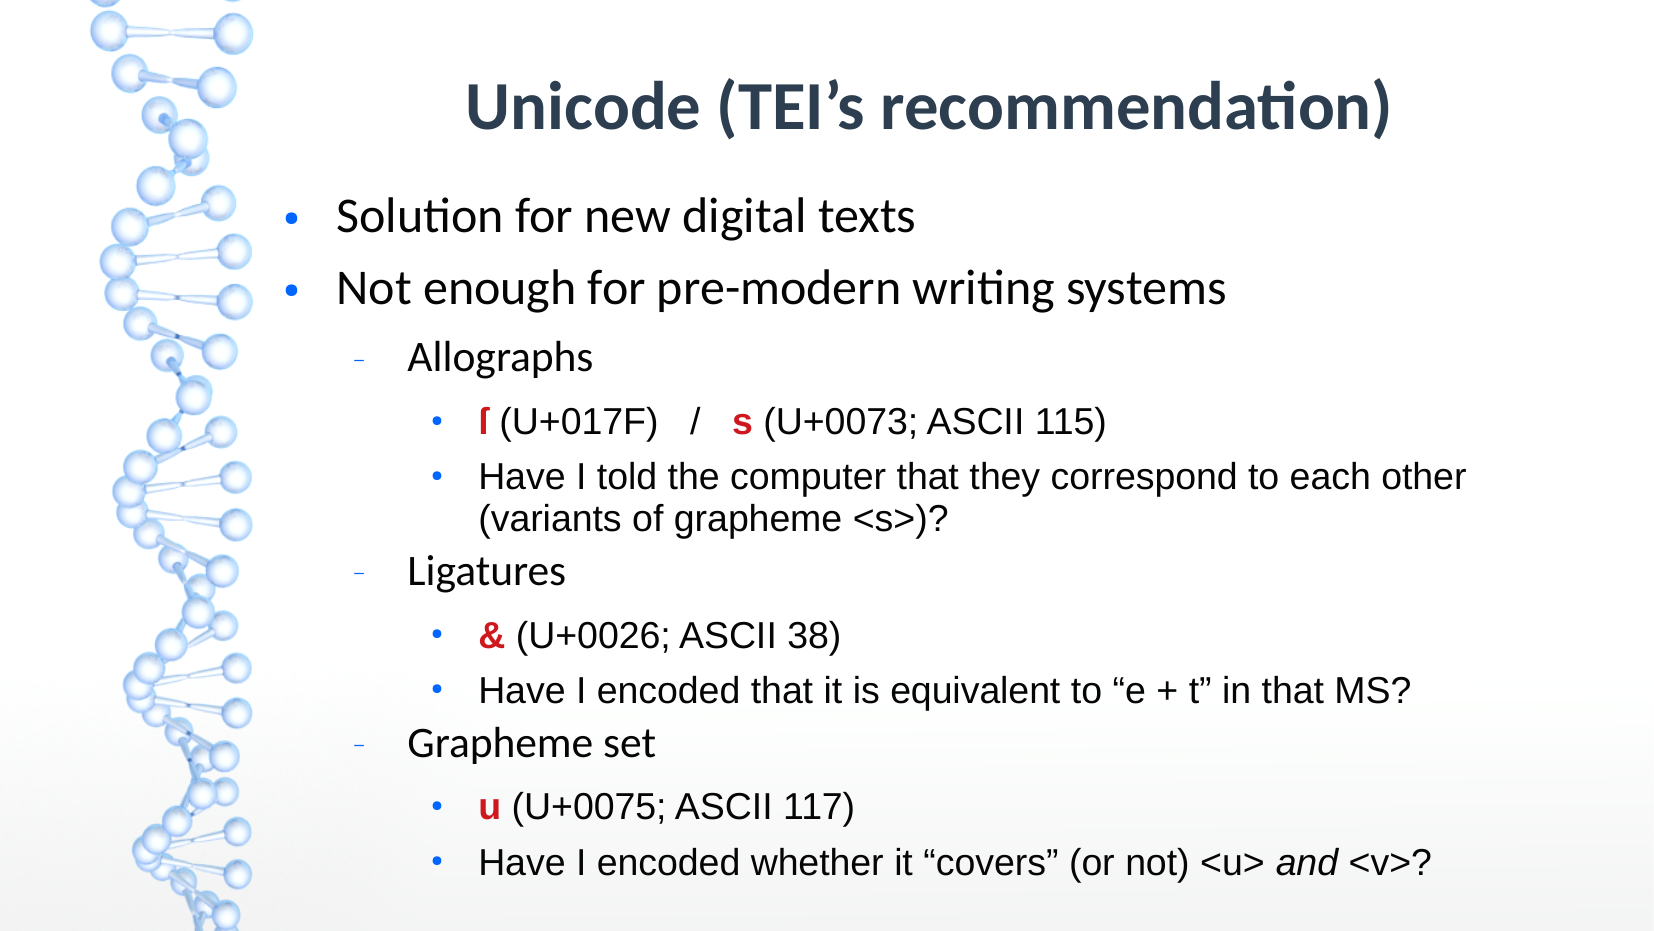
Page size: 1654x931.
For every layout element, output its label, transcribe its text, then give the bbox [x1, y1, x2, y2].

list Solution for new digital texts Not enough for pre-modern writing systems Allographs ſ (U+017F) / s (U+0073; ASCII 115) Have I told the computer that they correspond to each other (variants of grapheme <s>)? Ligatures & (U+0026; ASCII 38) Have I encoded that it is equivalent to “e + t” in that MS? Grapheme set u (U+0075; ASCII 117) Have I encoded whether it “covers” (or not) <u> and <v>? [265, 194, 1595, 931]
picture [0, 0, 1654, 931]
title Unicode (TEI’s recommendation) [265, 35, 1595, 189]
